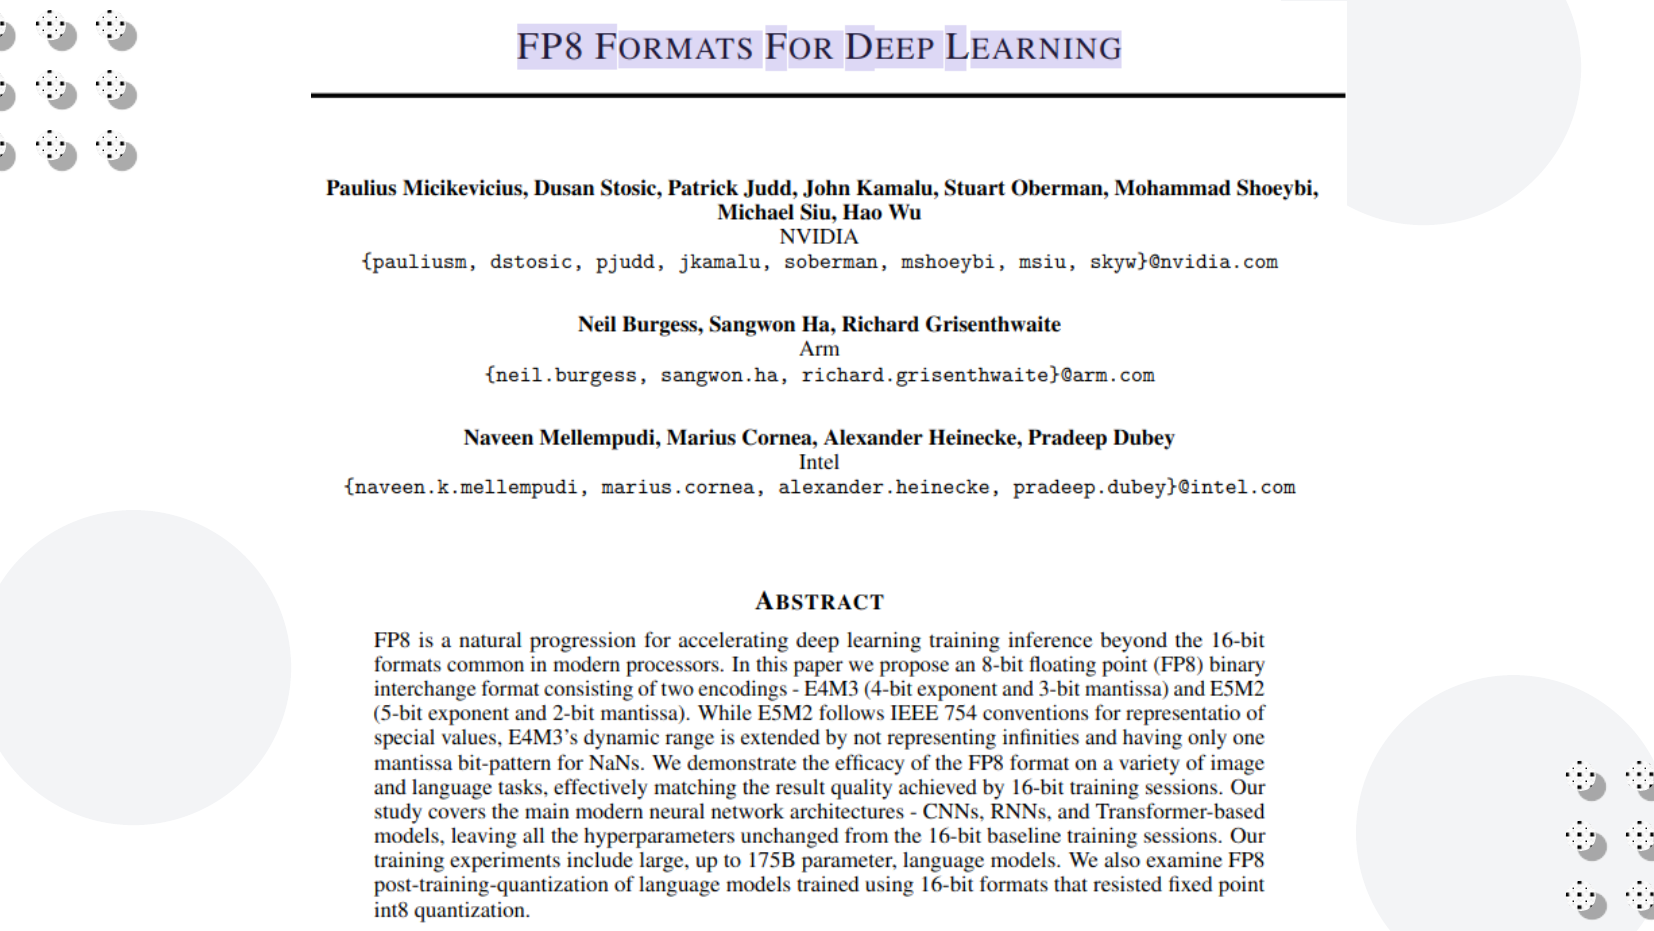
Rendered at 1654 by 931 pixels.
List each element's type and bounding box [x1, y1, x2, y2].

picture [0, 13, 6, 38]
picture [0, 73, 6, 98]
picture [35, 10, 66, 41]
picture [95, 69, 126, 101]
picture [1625, 820, 1654, 851]
picture [1625, 880, 1654, 911]
picture [1625, 760, 1654, 791]
picture [35, 70, 66, 101]
picture [1565, 760, 1596, 791]
picture [95, 130, 127, 161]
picture [35, 130, 67, 161]
picture [1565, 820, 1596, 851]
picture [95, 9, 126, 41]
picture [1565, 880, 1596, 911]
picture [311, 1, 1347, 931]
picture [0, 133, 7, 158]
